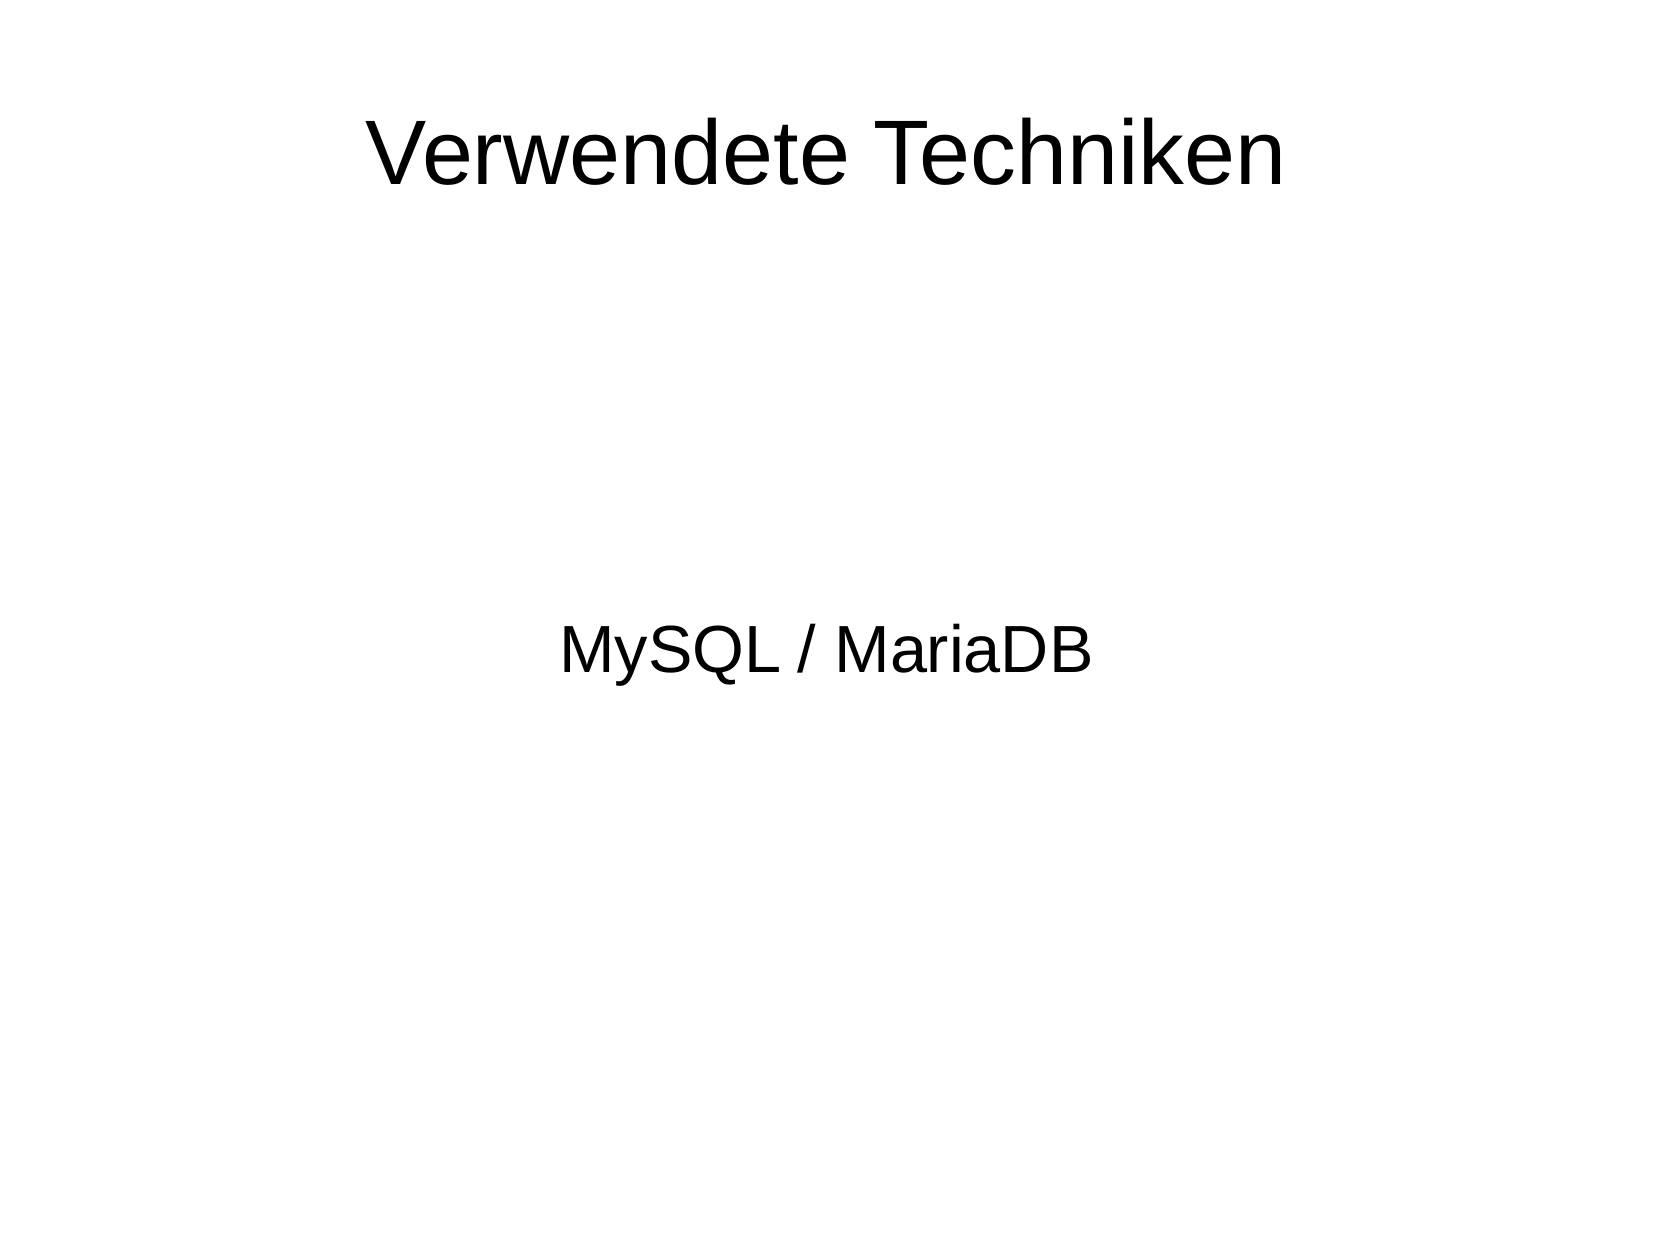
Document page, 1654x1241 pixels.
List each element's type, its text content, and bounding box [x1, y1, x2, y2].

title Verwendete Techniken [82, 49, 1571, 257]
list MySQL / MariaDB [82, 290, 1571, 1010]
